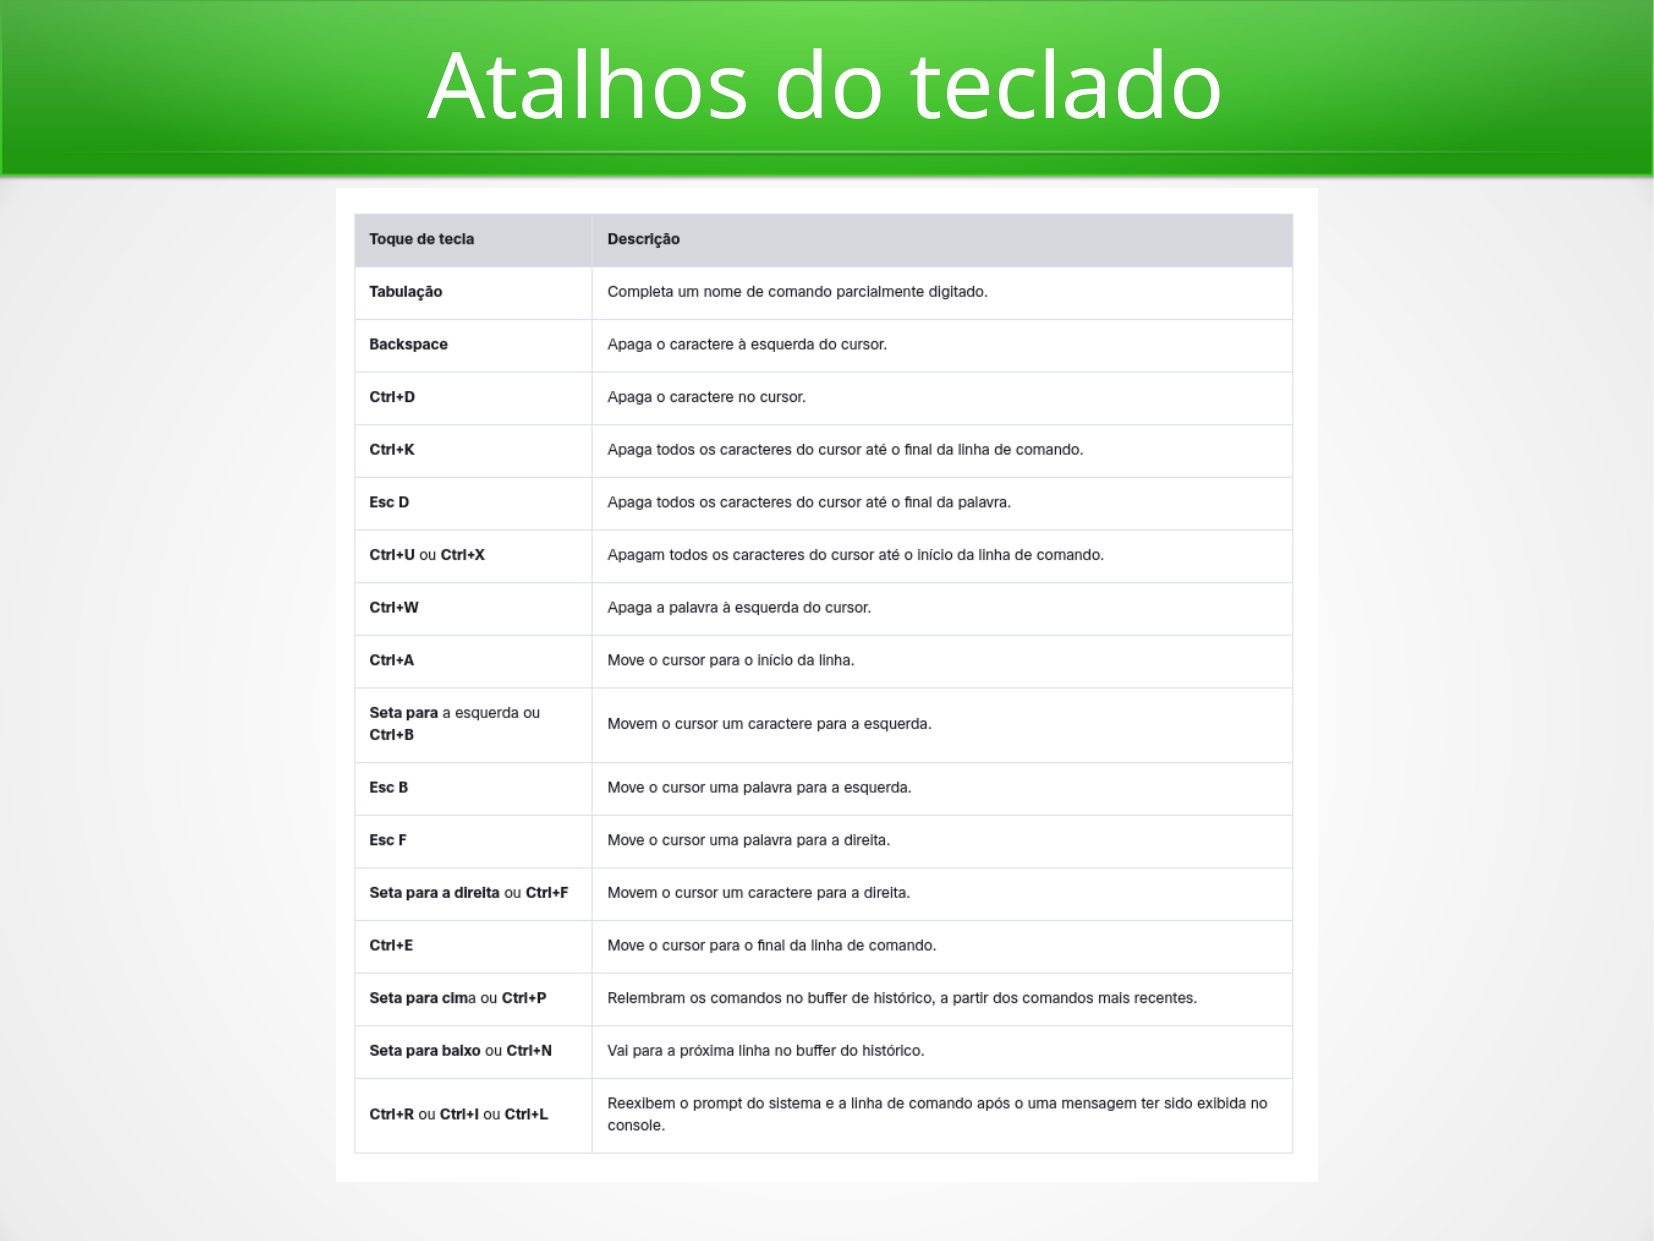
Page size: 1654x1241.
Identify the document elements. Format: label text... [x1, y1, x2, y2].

picture [0, 0, 1654, 1241]
title Atalhos do teclado [82, 11, 1571, 154]
